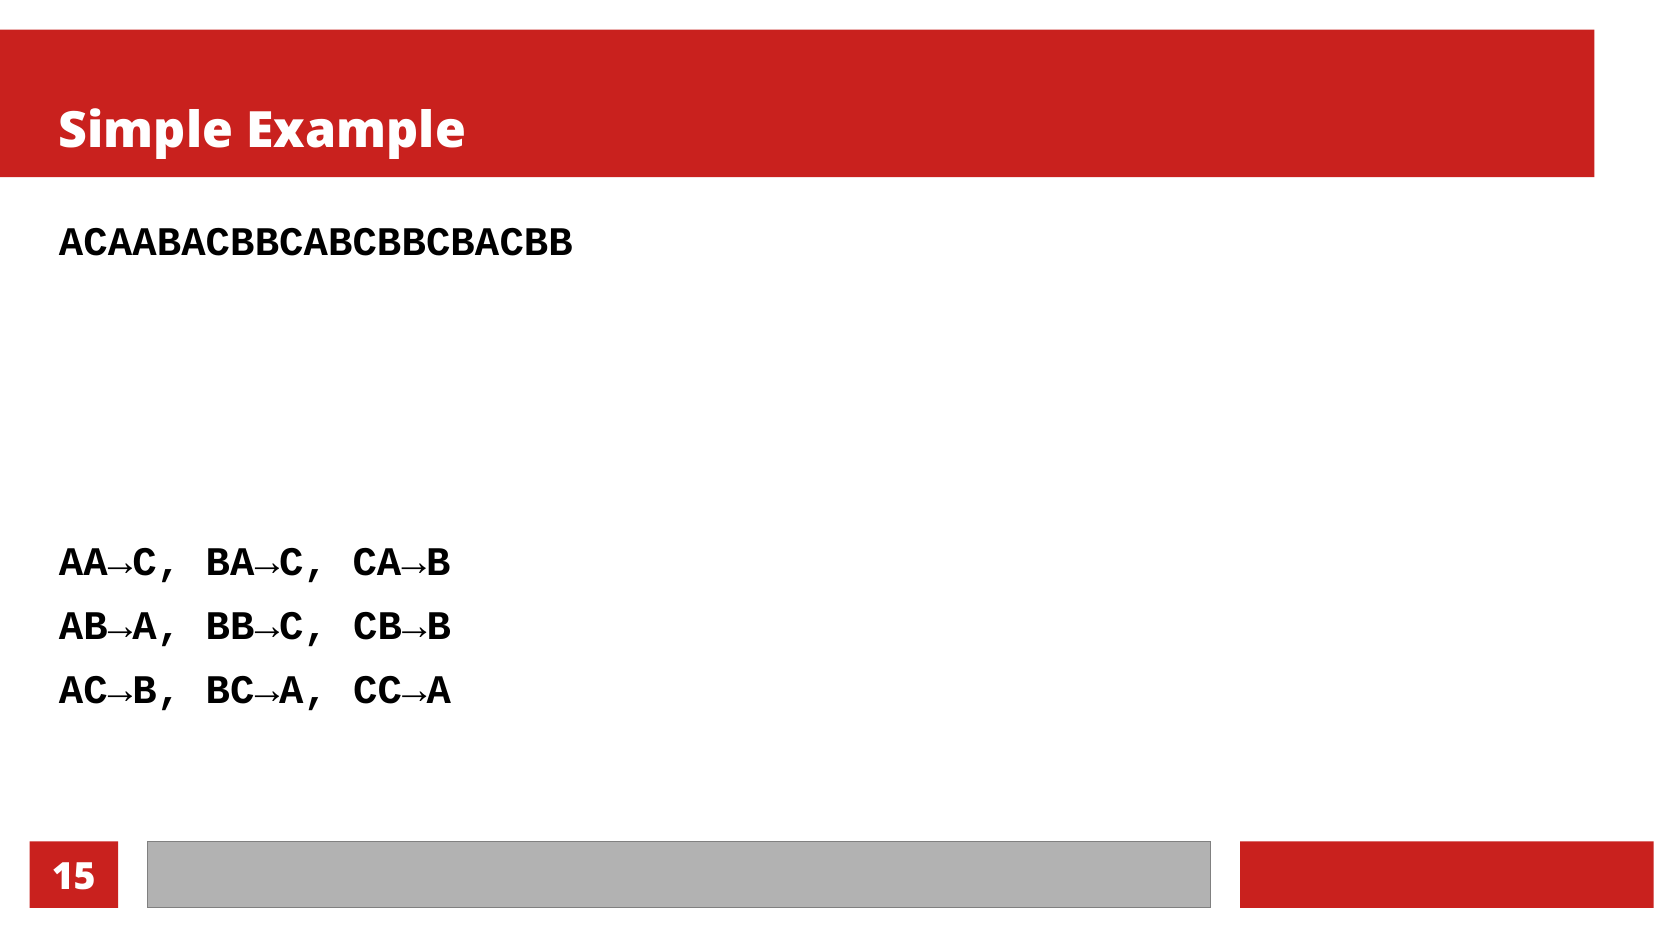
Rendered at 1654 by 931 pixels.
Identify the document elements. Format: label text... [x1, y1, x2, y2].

title Simple Example [59, 44, 1595, 163]
list ACAABACBBCABCBBCBACBB AA→C, BA→C, CA→B AB→A, BB→C, CB→B AC→B, BC→A, CC→A [59, 221, 1565, 798]
